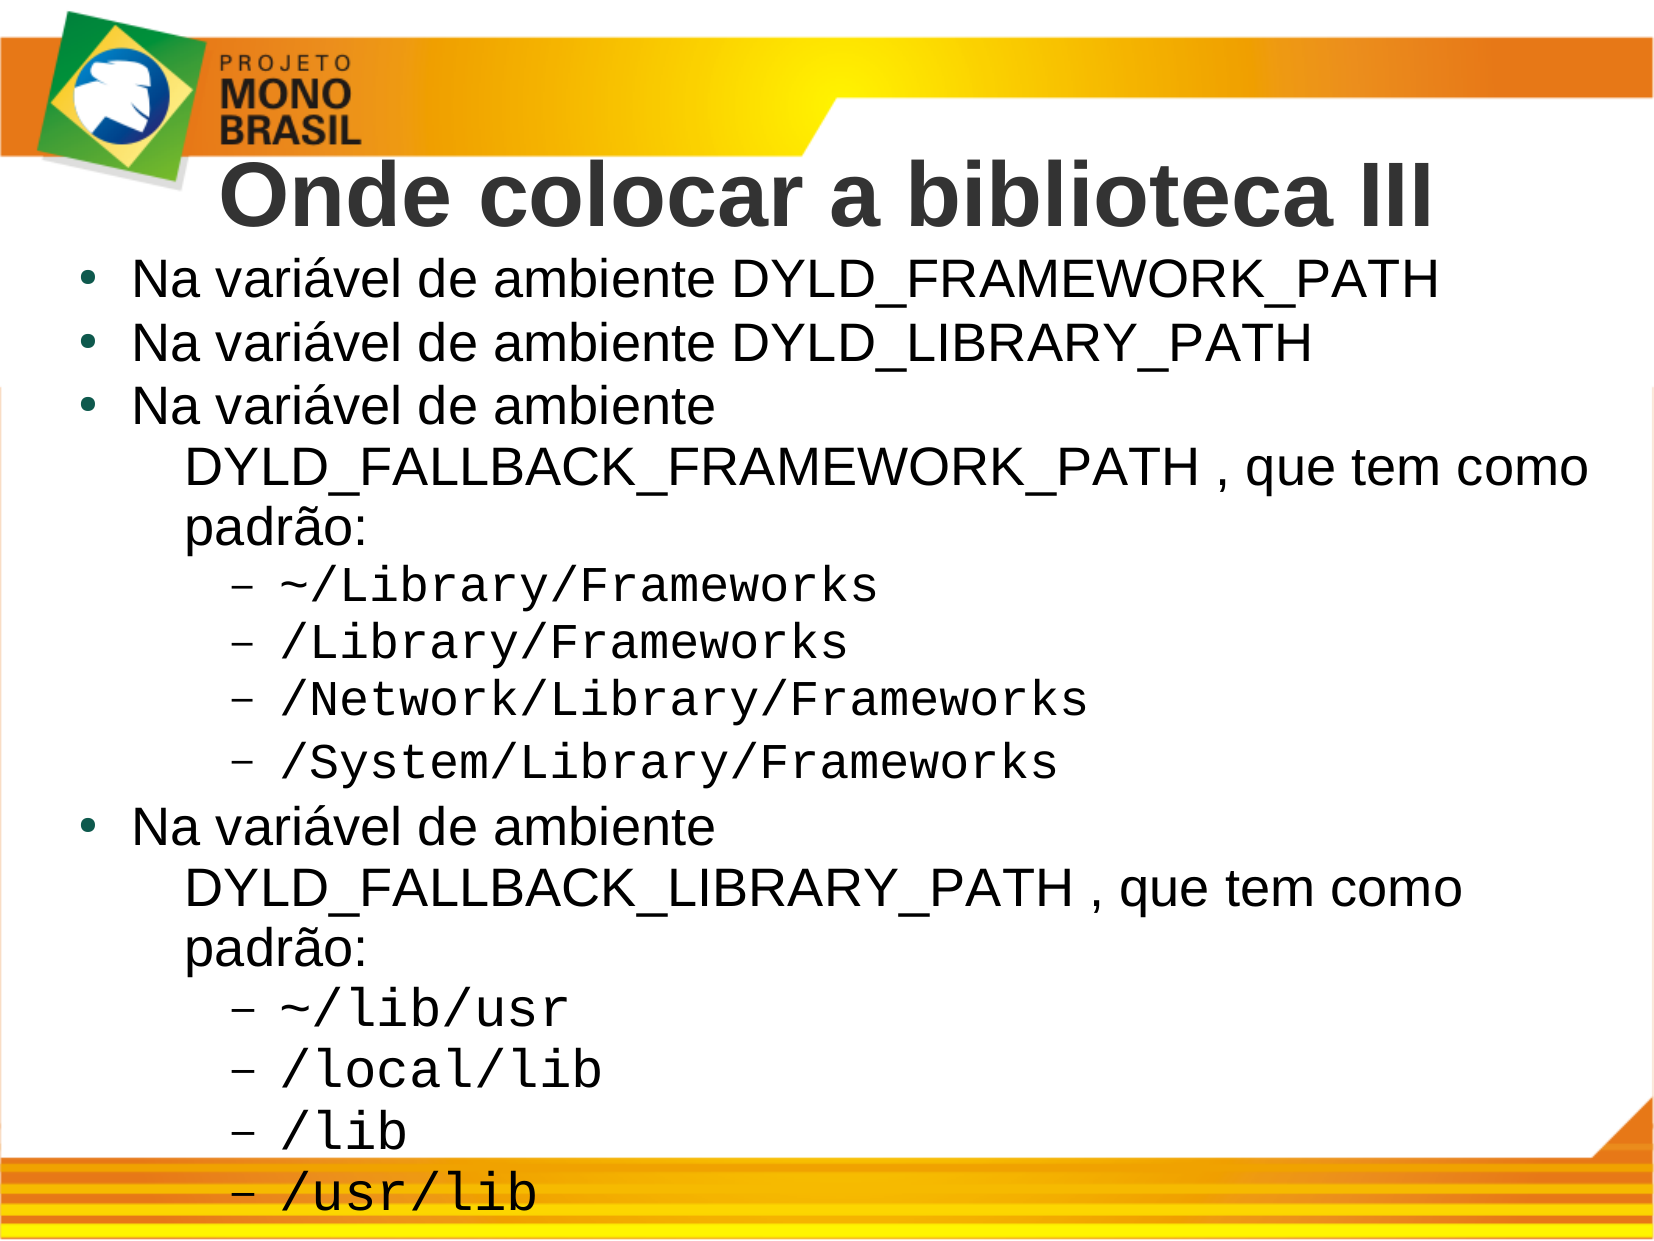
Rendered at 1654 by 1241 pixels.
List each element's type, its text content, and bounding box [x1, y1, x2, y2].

picture [0, 0, 1654, 1241]
title Onde colocar a biblioteca III [121, 91, 1534, 248]
list Na variável de ambiente DYLD_FRAMEWORK_PATH Na variável de ambiente DYLD_LIBRARY_PATH Na variável de ambiente DYLD_FALLBACK_FRAMEWORK_PATH , que tem como padrão: ~/Library/Frameworks /Library/Frameworks /Network/Library/Frameworks /System/Library/Frameworks Na variável de ambiente DYLD_FALLBACK_LIBRARY_PATH , que tem como padrão: ~/lib/usr /local/lib /lib /usr/lib [42, 248, 1608, 1167]
